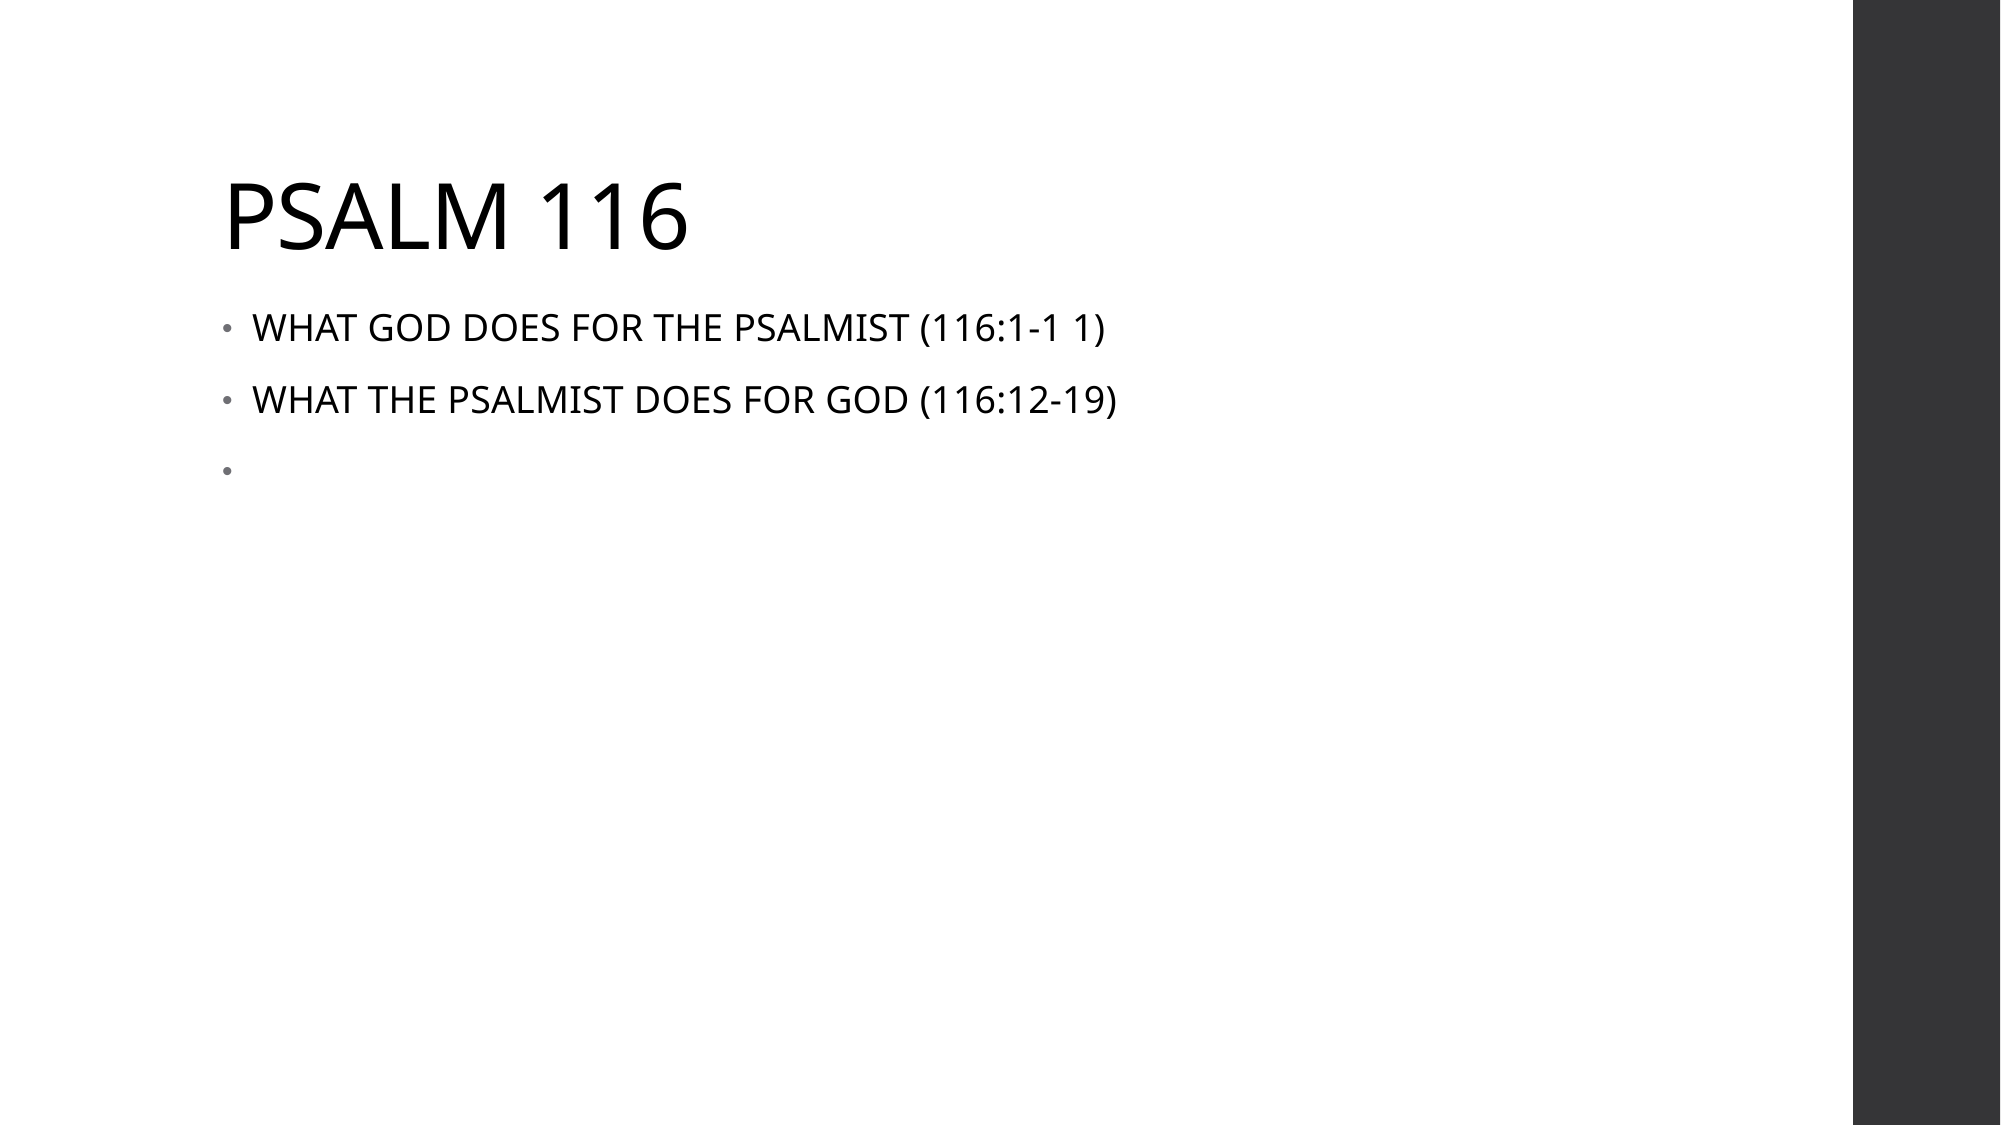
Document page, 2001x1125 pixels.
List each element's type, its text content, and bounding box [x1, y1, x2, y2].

list WHAT GOD DOES FOR THE PSALMIST (116:1-1 1) WHAT THE PSALMIST DOES FOR GOD (116:12-19) [206, 299, 1617, 1014]
title PSALM 116 [206, 60, 1797, 278]
